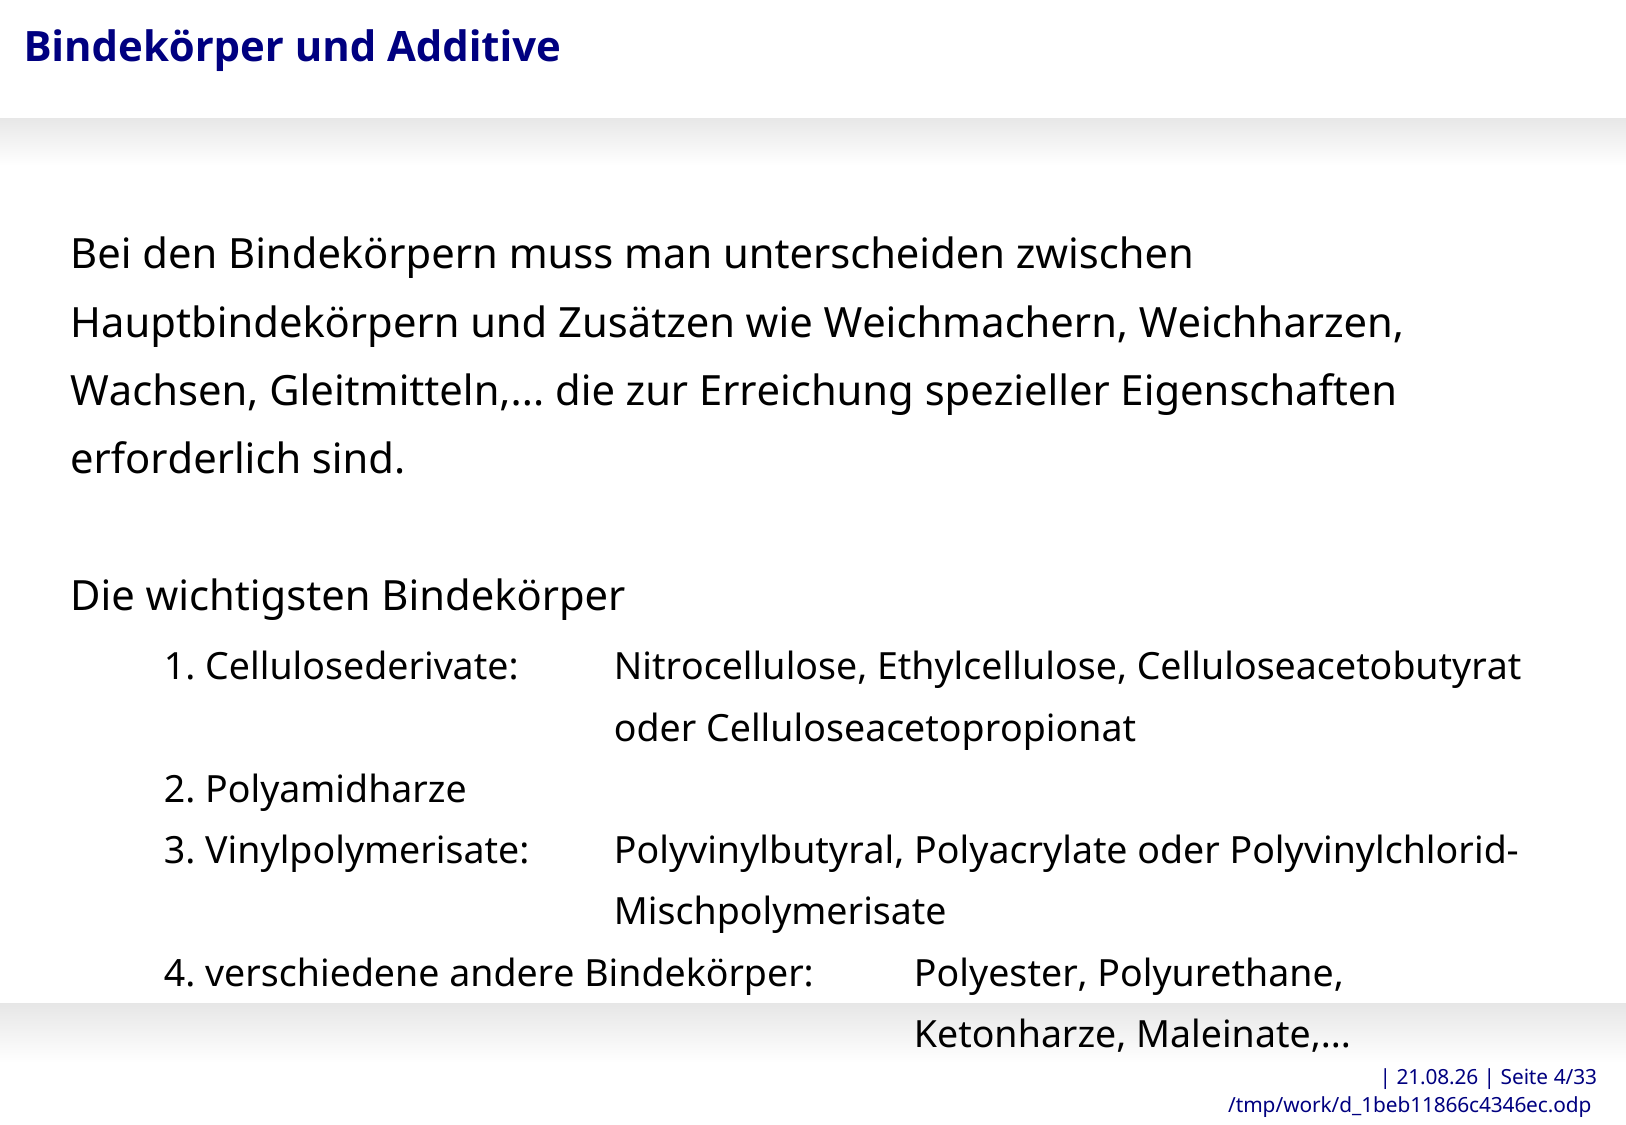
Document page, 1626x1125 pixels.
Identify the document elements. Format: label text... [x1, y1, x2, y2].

title Bindekörper und Additive [23, 5, 1600, 154]
list Bei den Bindekörpern muss man unterscheiden zwischen Hauptbindekörpern und Zusätzen wie Weichmachern, Weichharzen, Wachsen, Gleitmitteln,... die zur Erreichung spezieller Eigenschaften erforderlich sind. Die wichtigsten Bindekörper 1. Cellulosederivate: Nitrocellulose, Ethylcellulose, Celluloseacetobutyrat oder Celluloseacetopropionat 2. Polyamidharze 3. Vinylpolymerisate: Polyvinylbutyral, Polyacrylate oder Polyvinylchlorid- Mischpolymerisate 4. verschiedene andere Bindekörper: Polyester, Polyurethane, Ketonharze, Maleinate,... [23, 212, 1588, 995]
